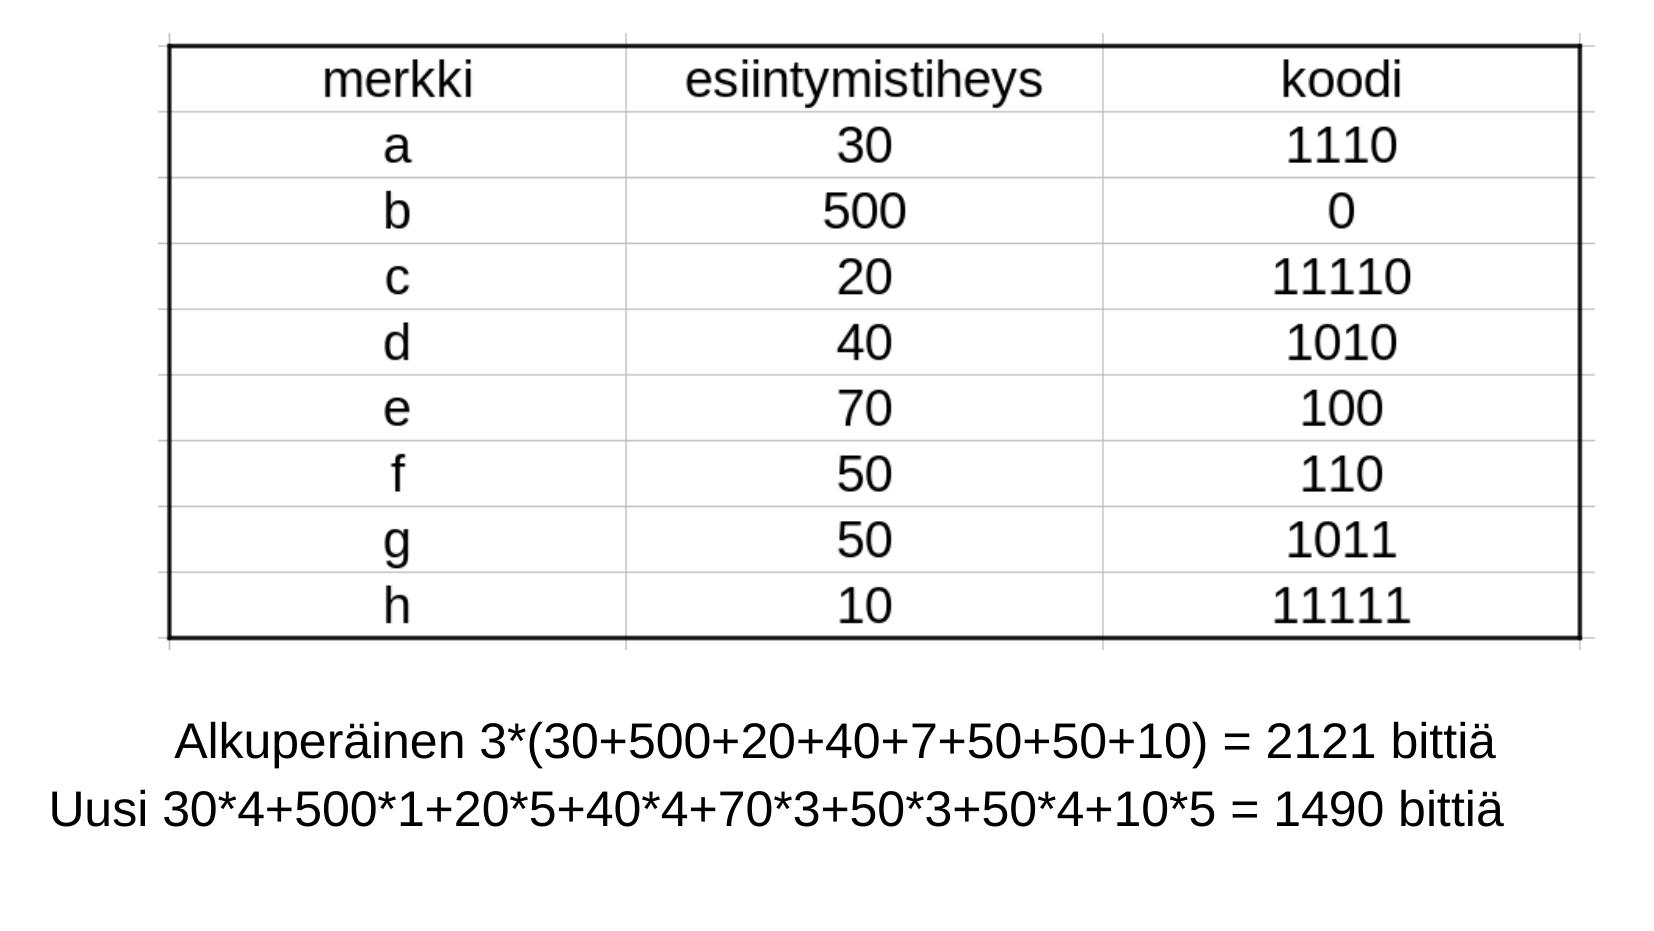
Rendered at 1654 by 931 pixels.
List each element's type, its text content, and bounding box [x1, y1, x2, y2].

text_box Uusi 30*4+500*1+20*5+40*4+70*3+50*3+50*4+10*5 = 1490 bittiä [0, 773, 1589, 865]
picture [158, 33, 1595, 650]
text_box Alkuperäinen 3*(30+500+20+40+7+50+50+10) = 2121 bittiä [23, 706, 1648, 798]
